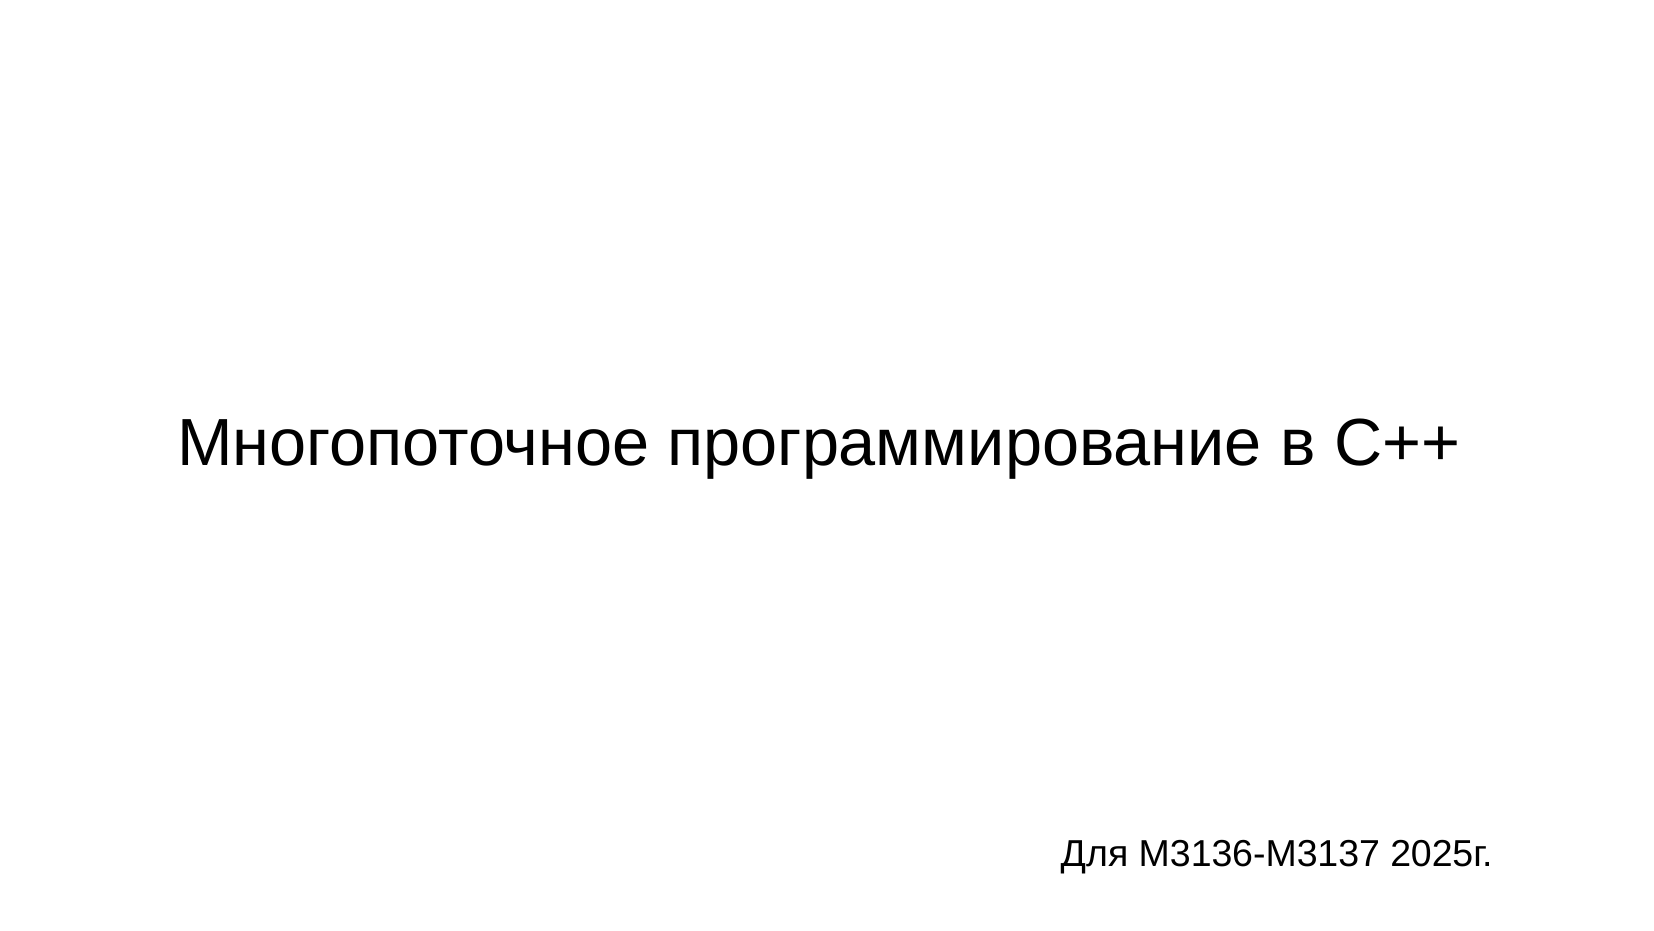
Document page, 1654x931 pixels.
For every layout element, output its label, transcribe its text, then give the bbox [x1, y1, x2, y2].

subtitle Многопоточное программирование в C++ [75, 172, 1564, 713]
text_box Для M3136-M3137 2025г. [1045, 825, 1509, 882]
